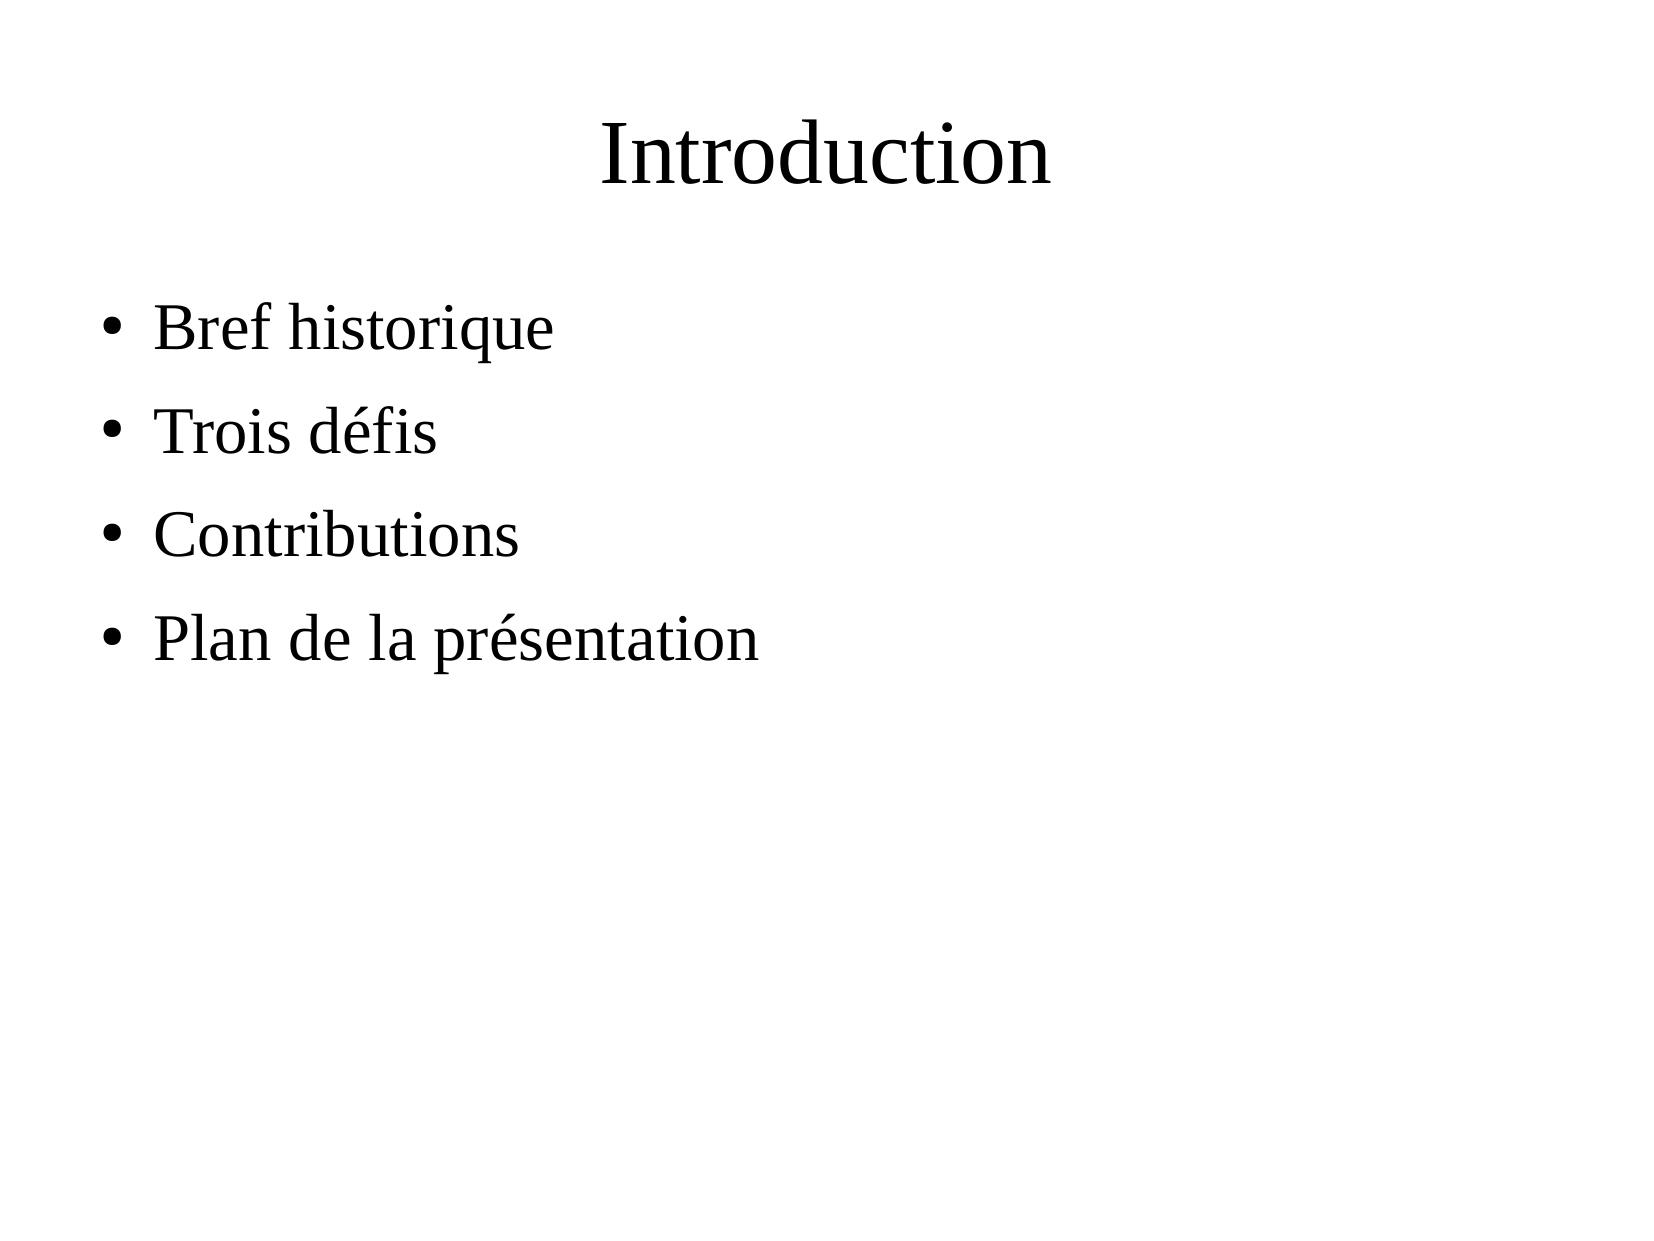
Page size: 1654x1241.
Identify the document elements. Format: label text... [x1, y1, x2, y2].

title Introduction [82, 49, 1571, 257]
list Bref historique Trois défis Contributions Plan de la présentation [82, 290, 1571, 1010]
